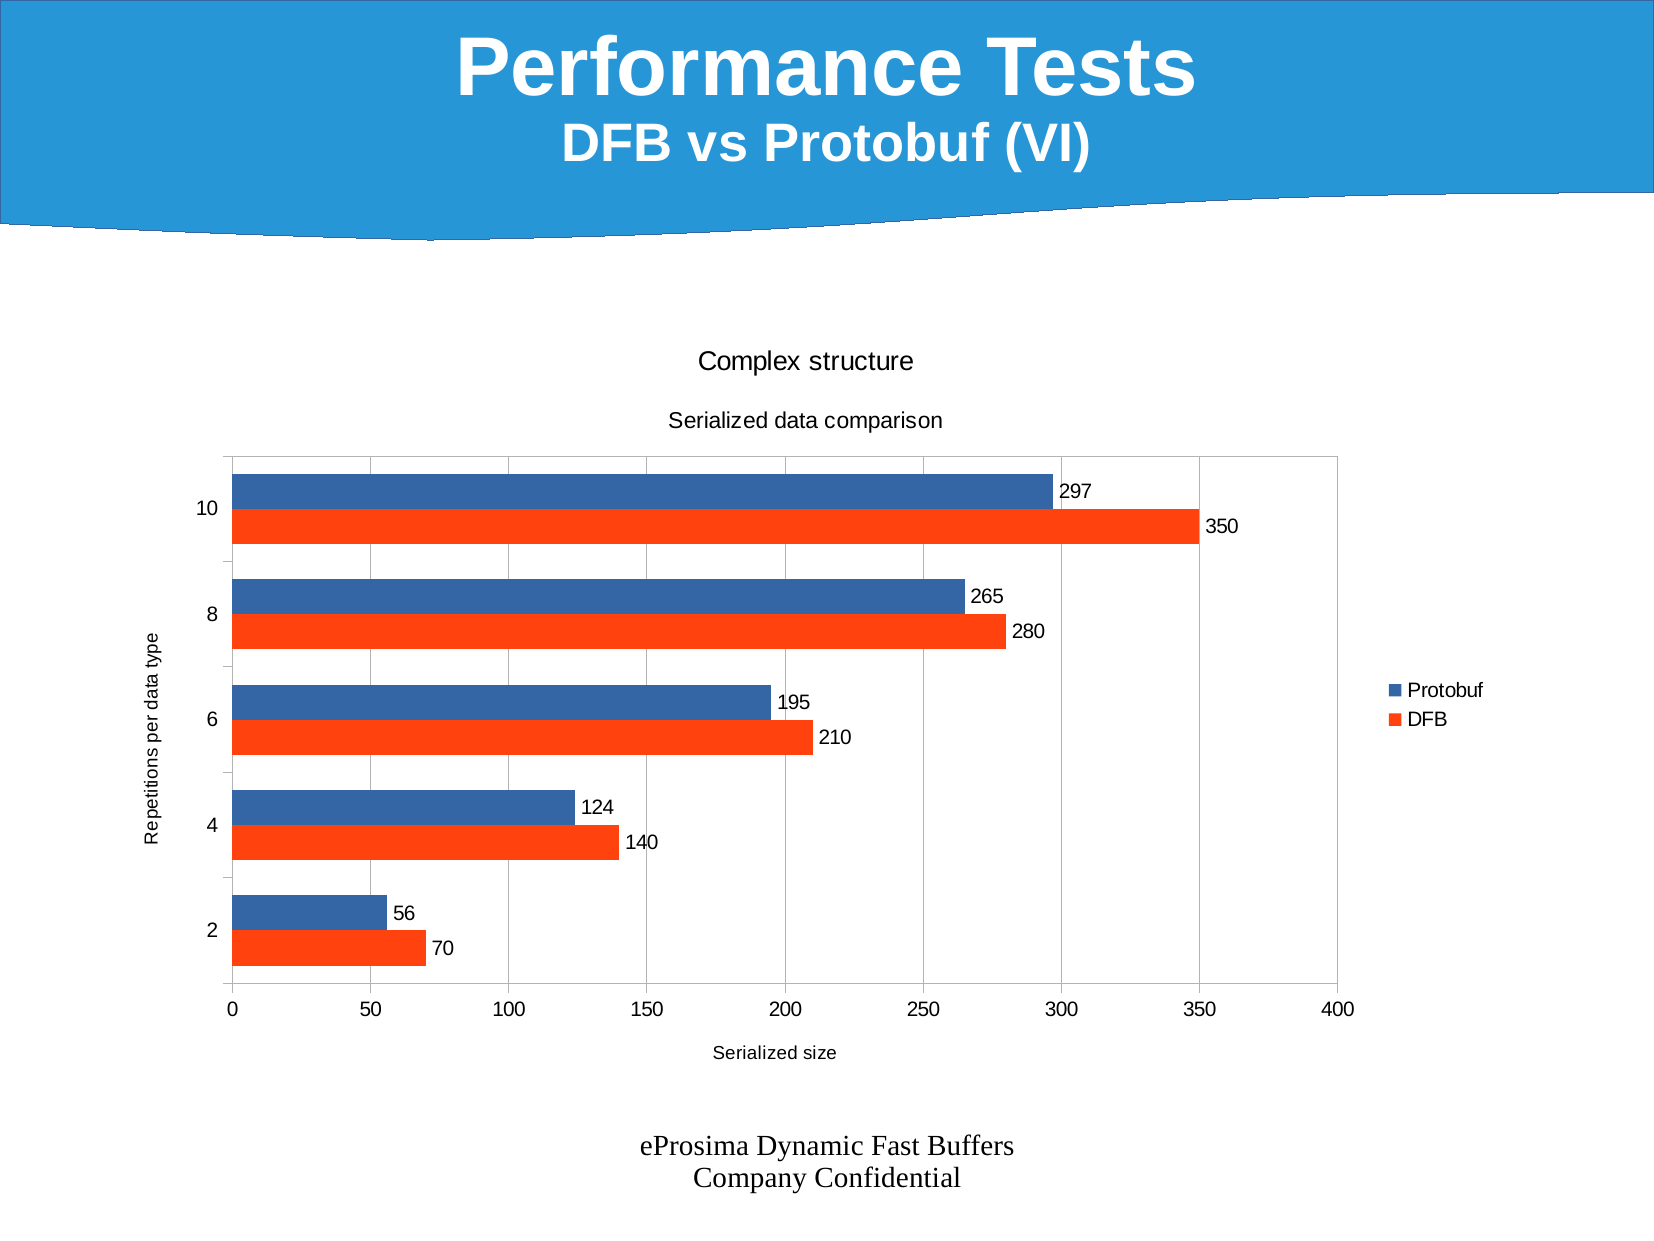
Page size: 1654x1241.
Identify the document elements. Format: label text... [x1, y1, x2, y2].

text_box Performance Tests DFB vs Protobuf (VI) [0, 0, 1654, 241]
chart [108, 315, 1504, 1096]
